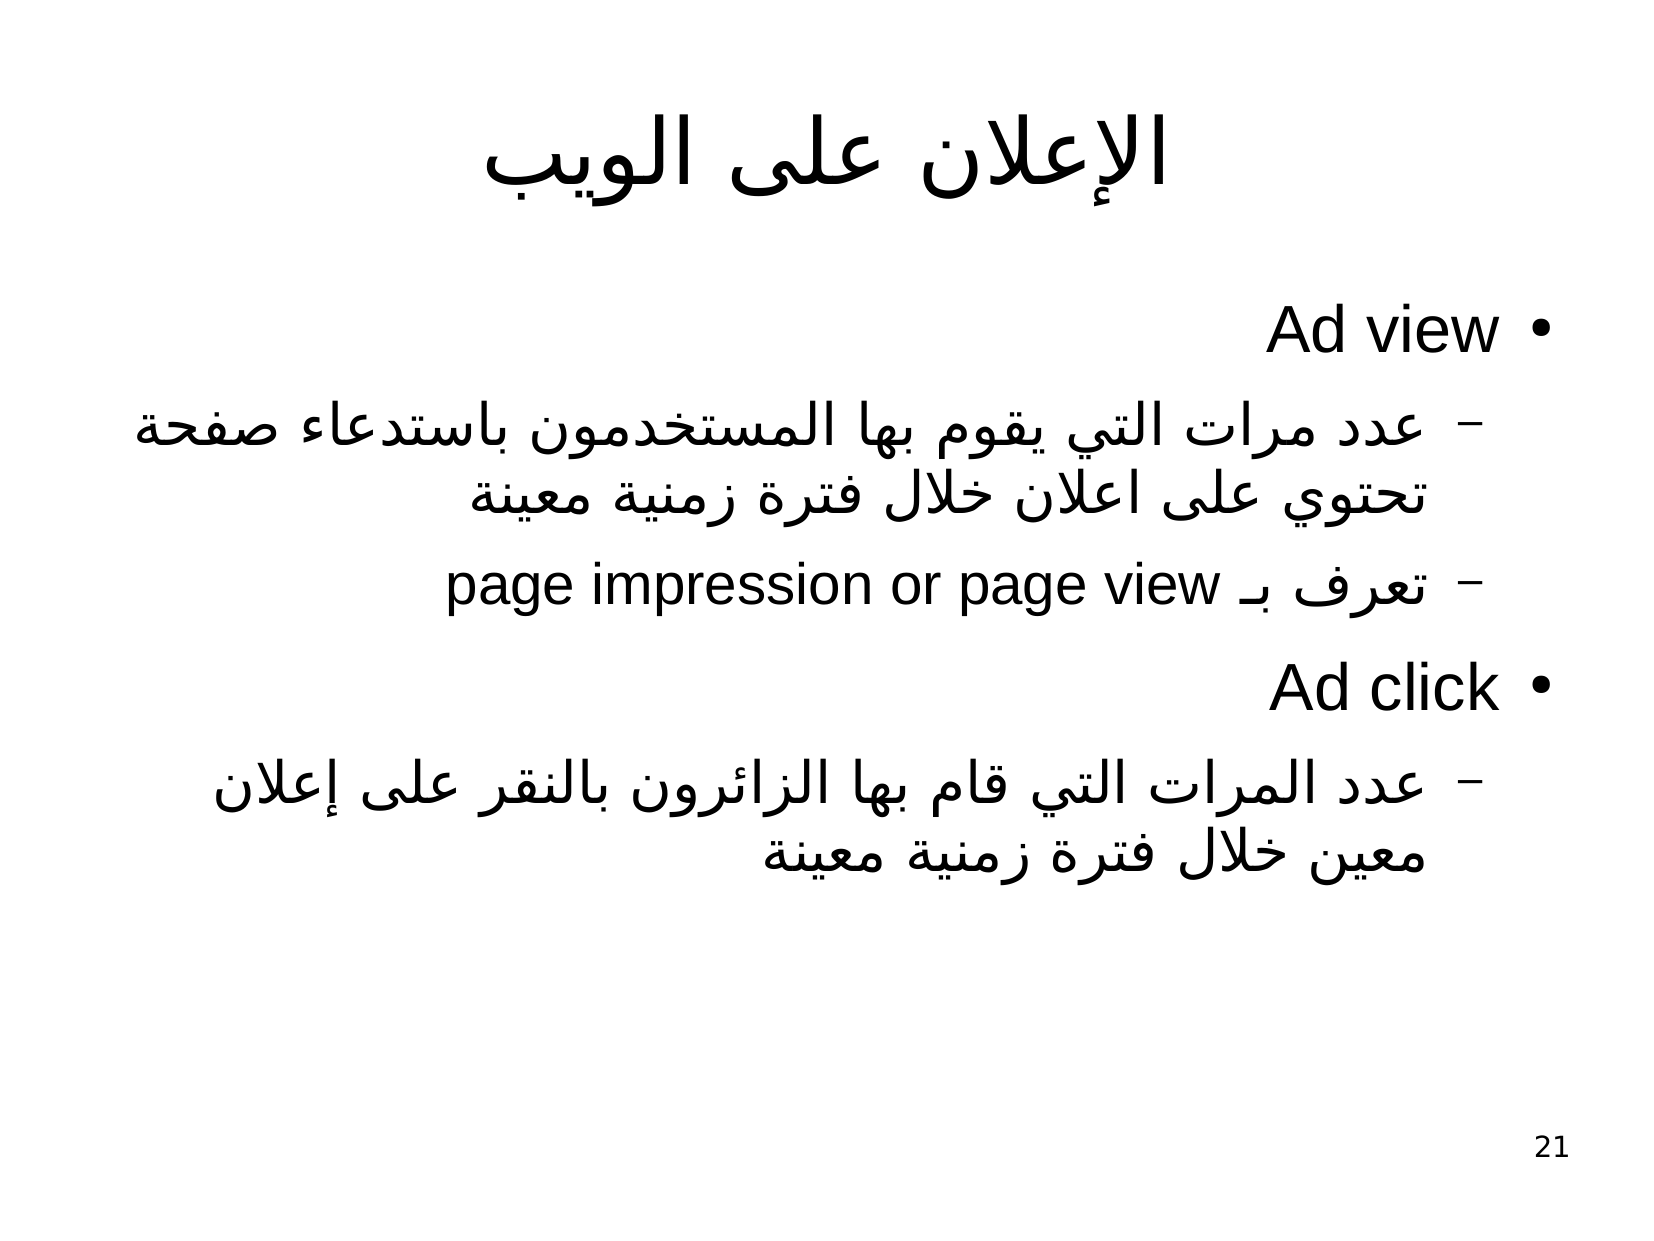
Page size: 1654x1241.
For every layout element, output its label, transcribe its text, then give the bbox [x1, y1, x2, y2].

title الإعلان على الويب [82, 49, 1571, 257]
list Ad view عدد مرات التي يقوم بها المستخدمون باستدعاء صفحة تحتوي على اعلان خلال فترة زمنية معينة تعرف بـ page impression or page view Ad click عدد المرات التي قام بها الزائرون بالنقر على إعلان معين خلال فترة زمنية معينة [82, 290, 1571, 1010]
